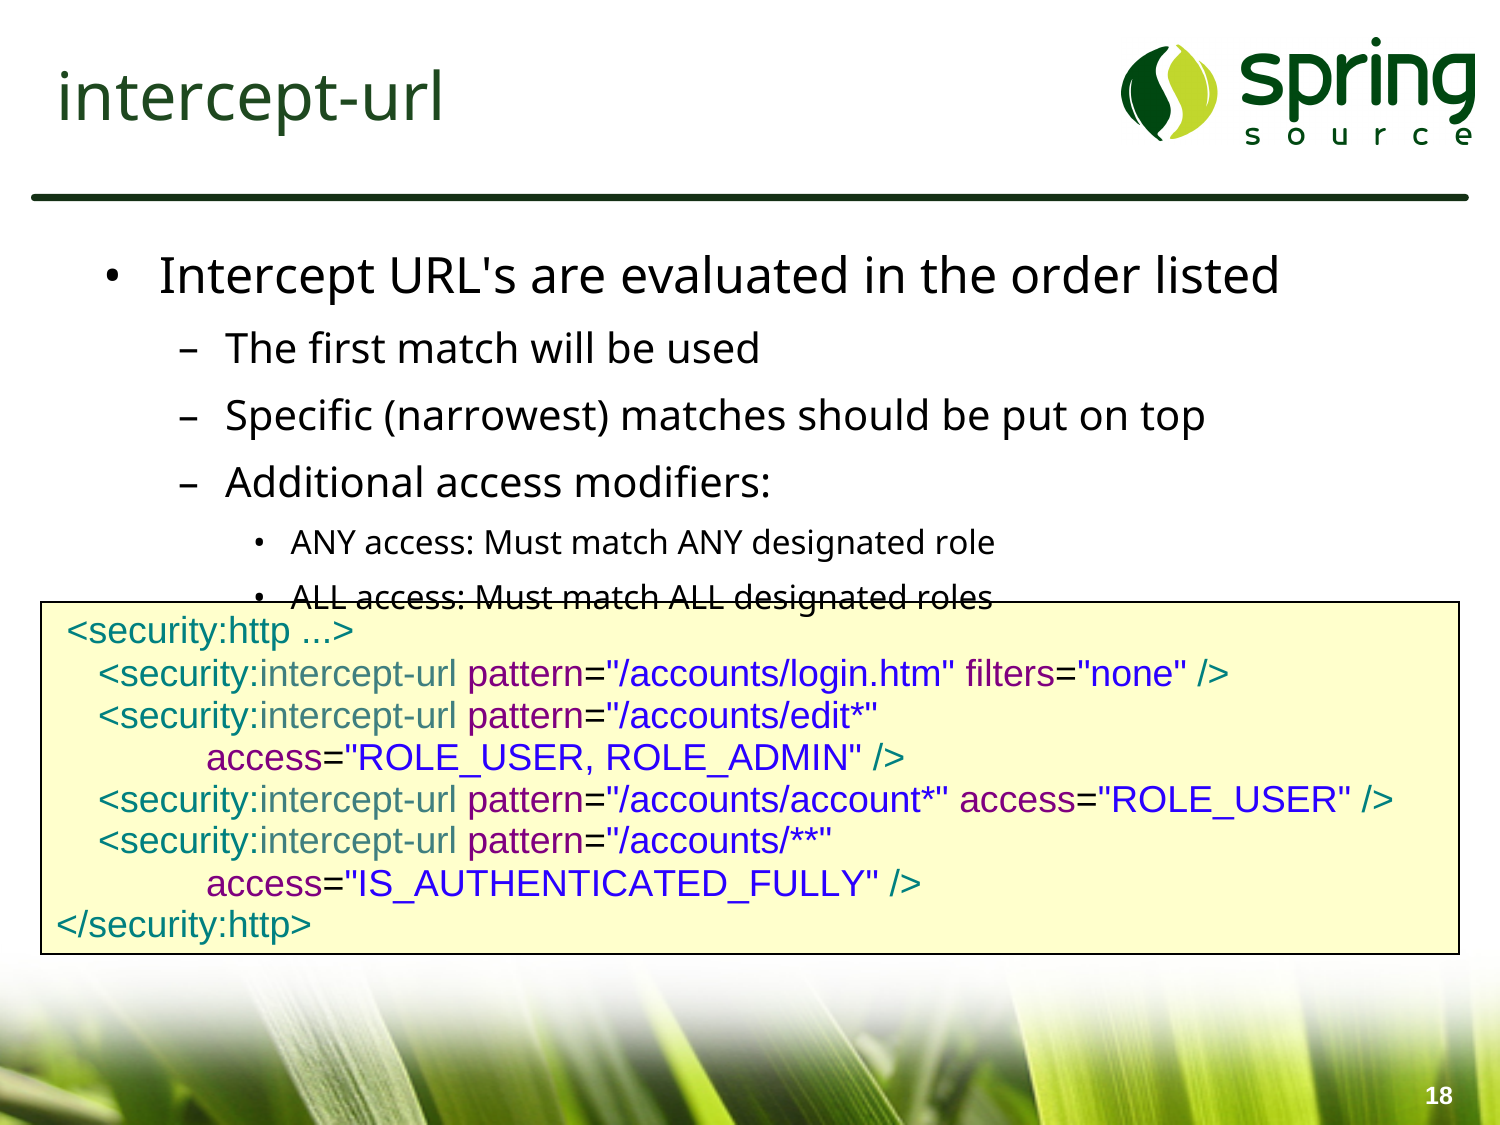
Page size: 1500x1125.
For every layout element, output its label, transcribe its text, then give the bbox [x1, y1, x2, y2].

picture [0, 944, 1500, 1125]
text_box <security:http ...> <security:intercept-url pattern="/accounts/login.htm" filters="none" /> <security:intercept-url pattern="/accounts/edit*" access="ROLE_USER, ROLE_ADMIN" /> <security:intercept-url pattern="/accounts/account*" access="ROLE_USER" /> <security:intercept-url pattern="/accounts/**" access="IS_AUTHENTICATED_FULLY" /> </security:http> [41, 602, 1459, 954]
picture [1121, 37, 1475, 145]
title intercept-url [56, 14, 1089, 176]
list Intercept URL's are evaluated in the order listed The first match will be used Specific (narrowest) matches should be put on top Additional access modifiers: ANY access: Must match ANY designated role ALL access: Must match ALL designated roles [103, 239, 1394, 584]
